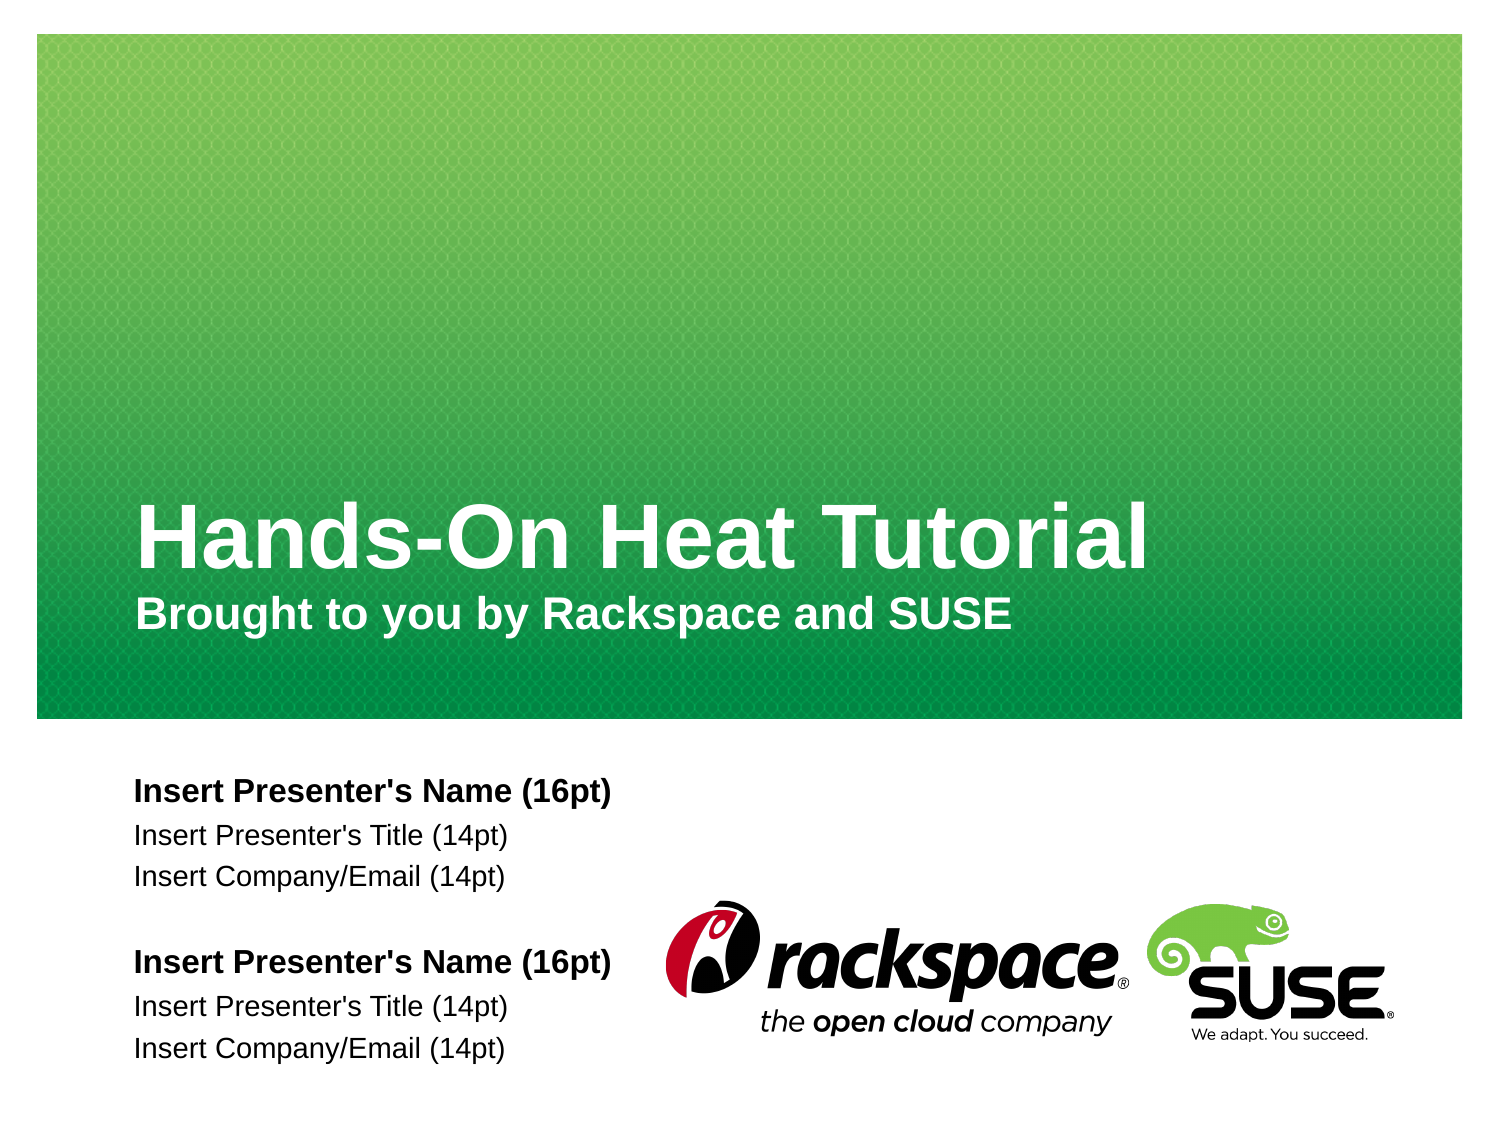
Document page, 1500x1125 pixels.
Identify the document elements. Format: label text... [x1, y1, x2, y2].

picture [662, 898, 1133, 1039]
title Hands-On Heat Tutorial Brought to you by Rackspace and SUSE [135, 388, 1409, 640]
subtitle Insert Presenter's Name (16pt) Insert Presenter's Title (14pt) Insert Company/Email (14pt) [133, 772, 758, 943]
picture [37, 34, 1463, 719]
text_box Insert Presenter's Name (16pt) Insert Presenter's Title (14pt) Insert Company/Email (14pt) [133, 943, 758, 1125]
picture [1147, 904, 1394, 1042]
